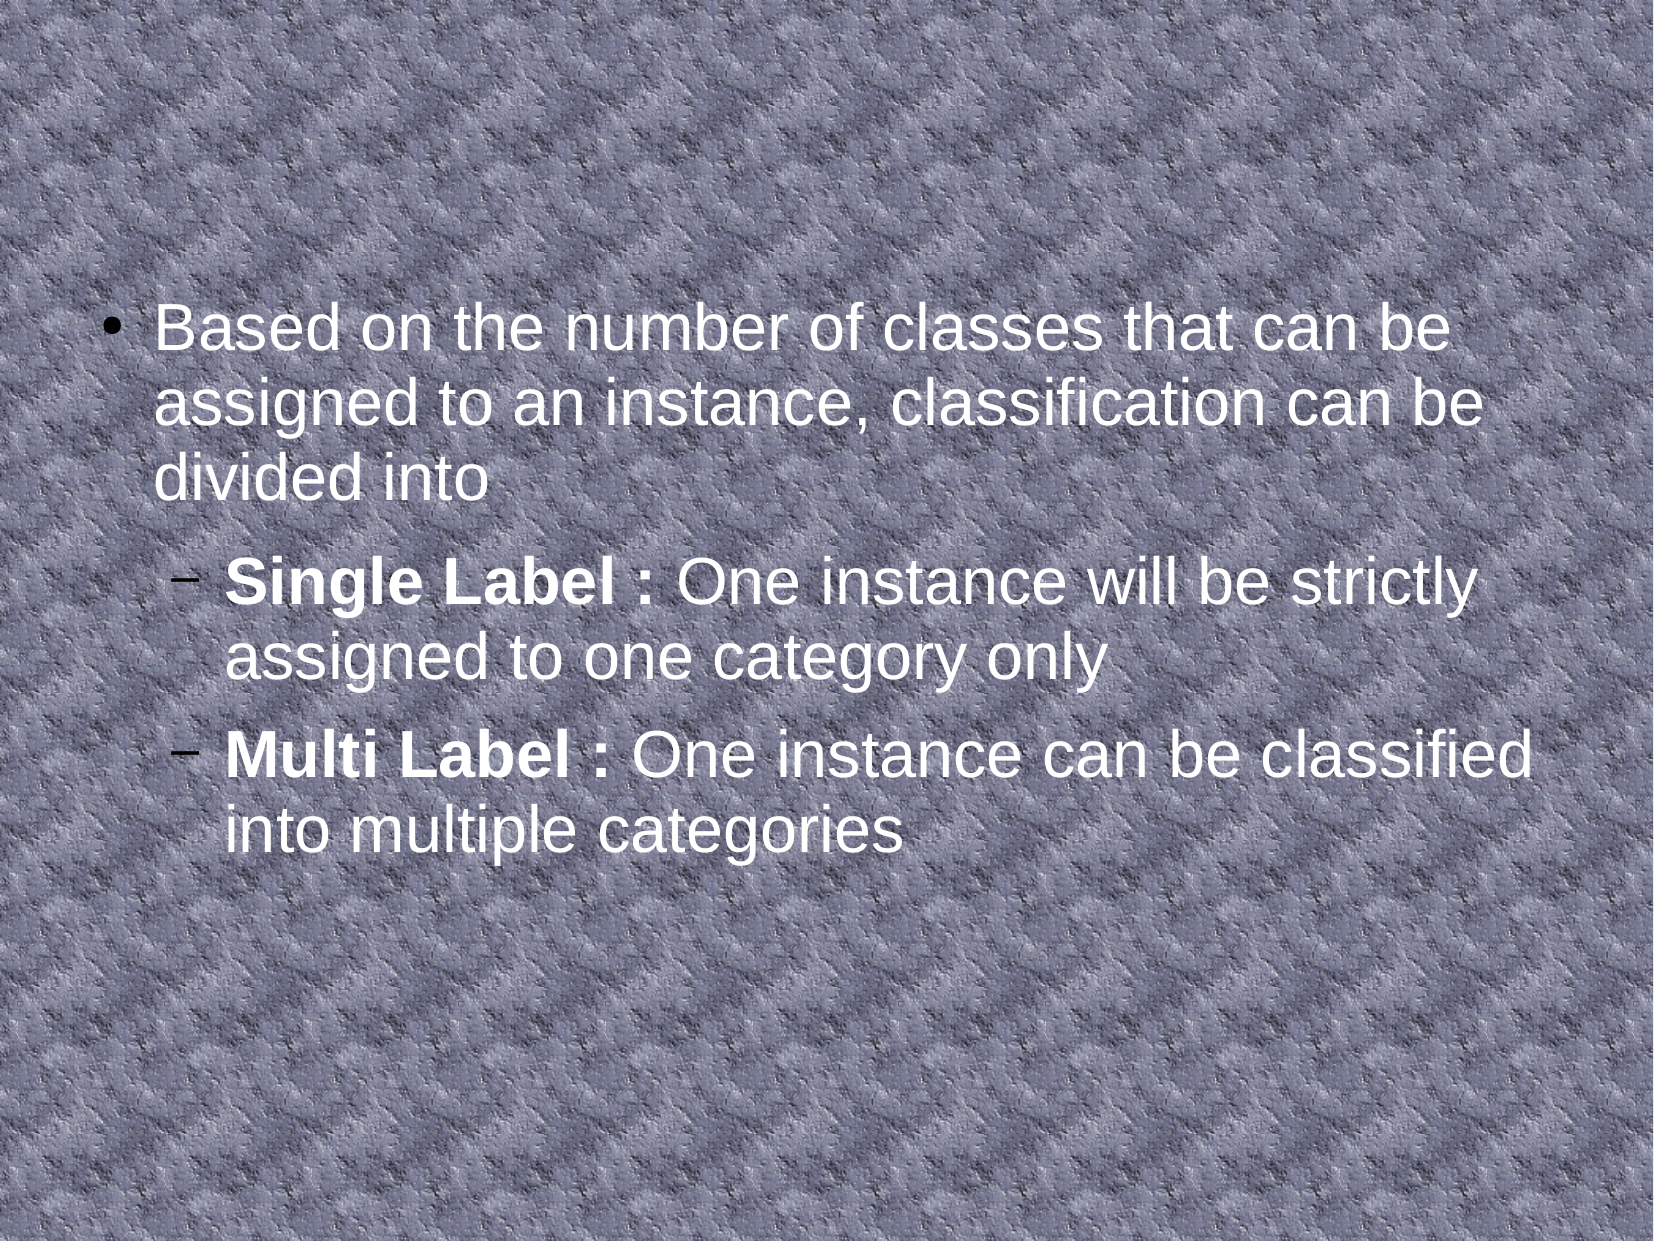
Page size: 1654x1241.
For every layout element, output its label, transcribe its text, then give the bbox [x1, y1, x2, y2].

list Based on the number of classes that can be assigned to an instance, classification can be divided into Single Label : One instance will be strictly assigned to one category only Multi Label : One instance can be classified into multiple categories [82, 290, 1571, 1010]
picture [0, 0, 1654, 1241]
